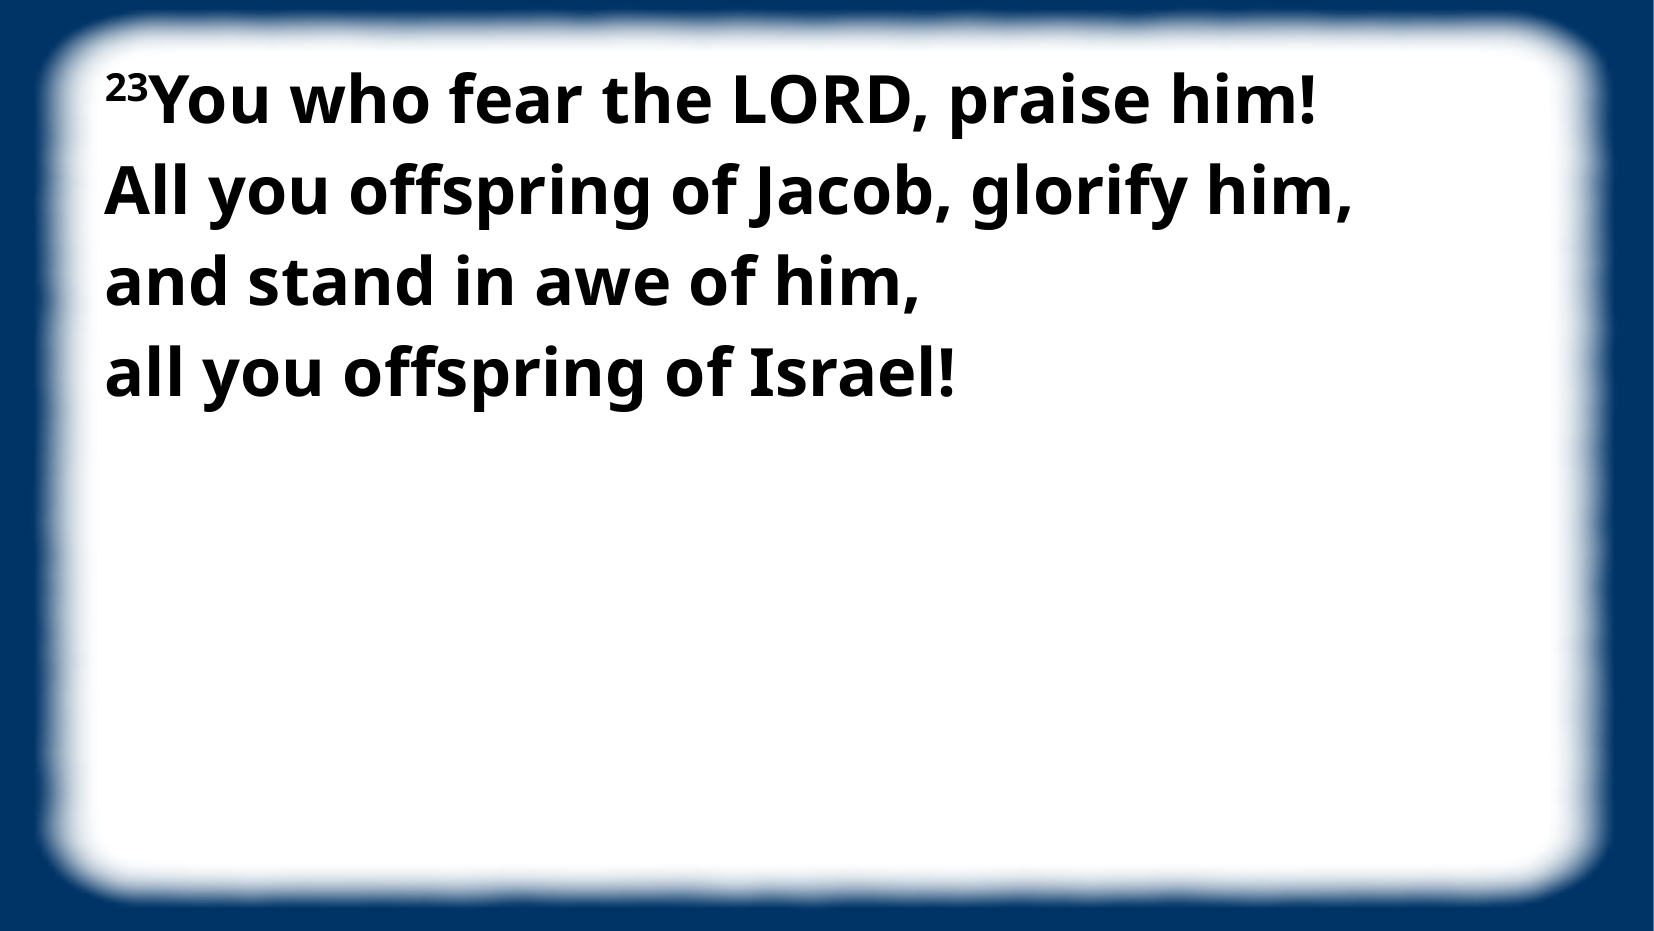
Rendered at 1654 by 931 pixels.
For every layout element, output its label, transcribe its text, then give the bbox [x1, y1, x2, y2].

picture [0, 0, 1654, 931]
text_box 23You who fear the LORD, praise him! All you offspring of Jacob, glorify him, and stand in awe of him, all you offspring of Israel! [90, 45, 1561, 415]
